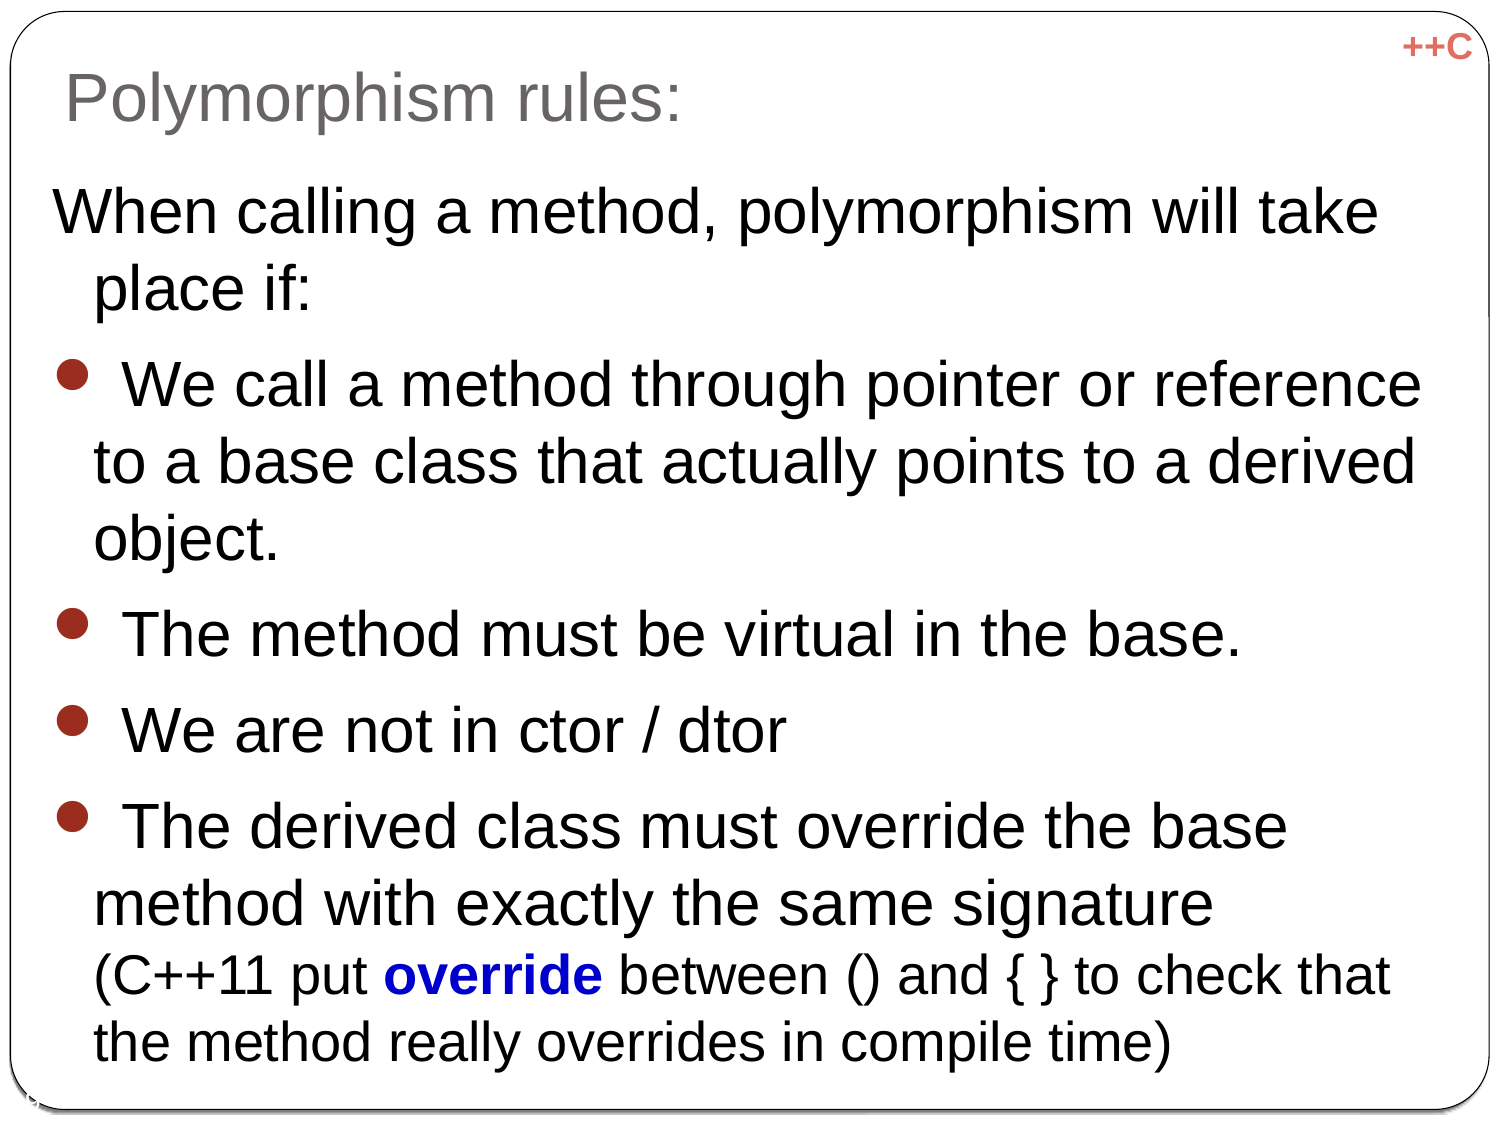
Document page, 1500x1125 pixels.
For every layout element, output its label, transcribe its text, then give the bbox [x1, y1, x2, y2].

title Polymorphism rules: [50, 45, 1450, 150]
slide_number <number> [0, 1074, 50, 1125]
list When calling a method, polymorphism will take place if: We call a method through pointer or reference to a base class that actually points to a derived object. The method must be virtual in the base. We are not in ctor / dtor The derived class must override the base method with exactly the same signature (C++11 put override between () and { } to check that the method really overrides in compile time) [37, 162, 1463, 1088]
